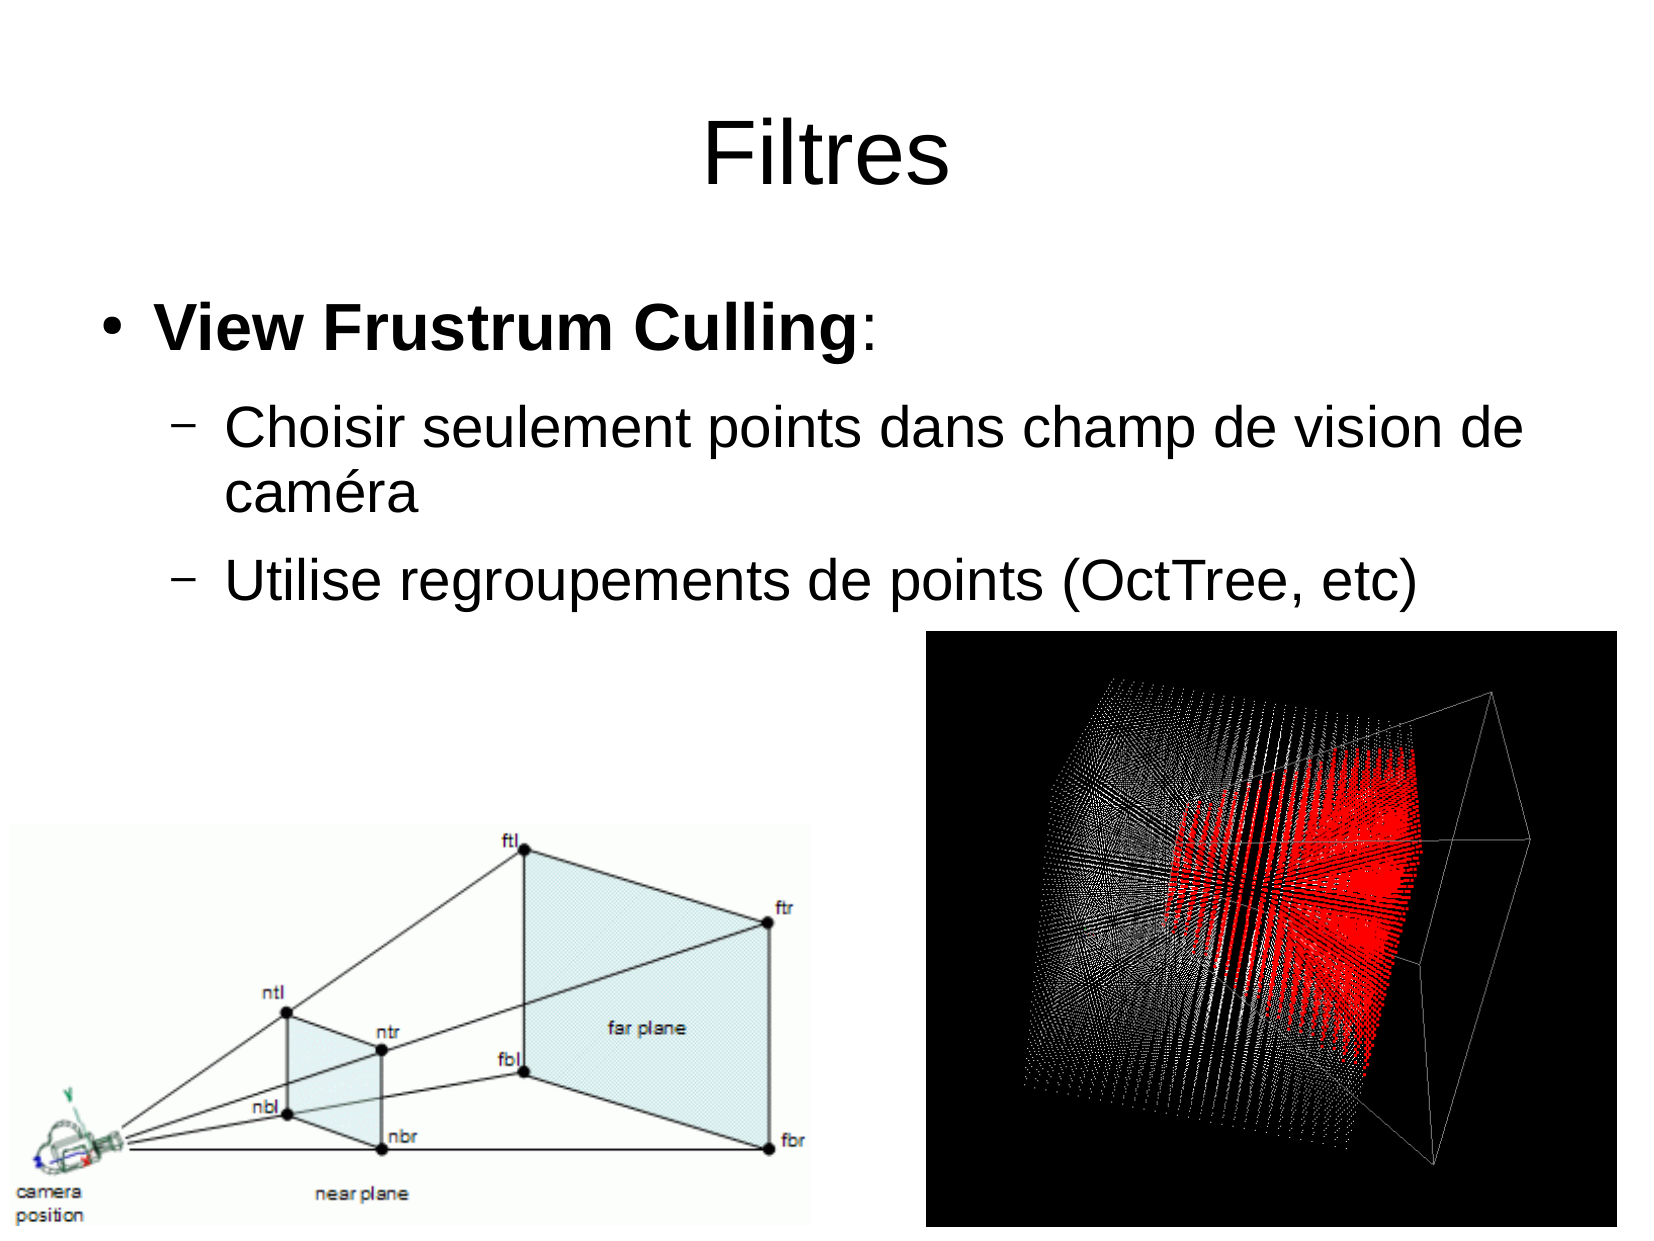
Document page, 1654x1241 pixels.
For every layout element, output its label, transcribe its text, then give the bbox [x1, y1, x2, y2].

list View Frustrum Culling: Choisir seulement points dans champ de vision de caméra Utilise regroupements de points (OctTree, etc) [82, 290, 1571, 1010]
picture [926, 631, 1617, 1227]
picture [10, 824, 811, 1226]
title Filtres [82, 49, 1571, 257]
